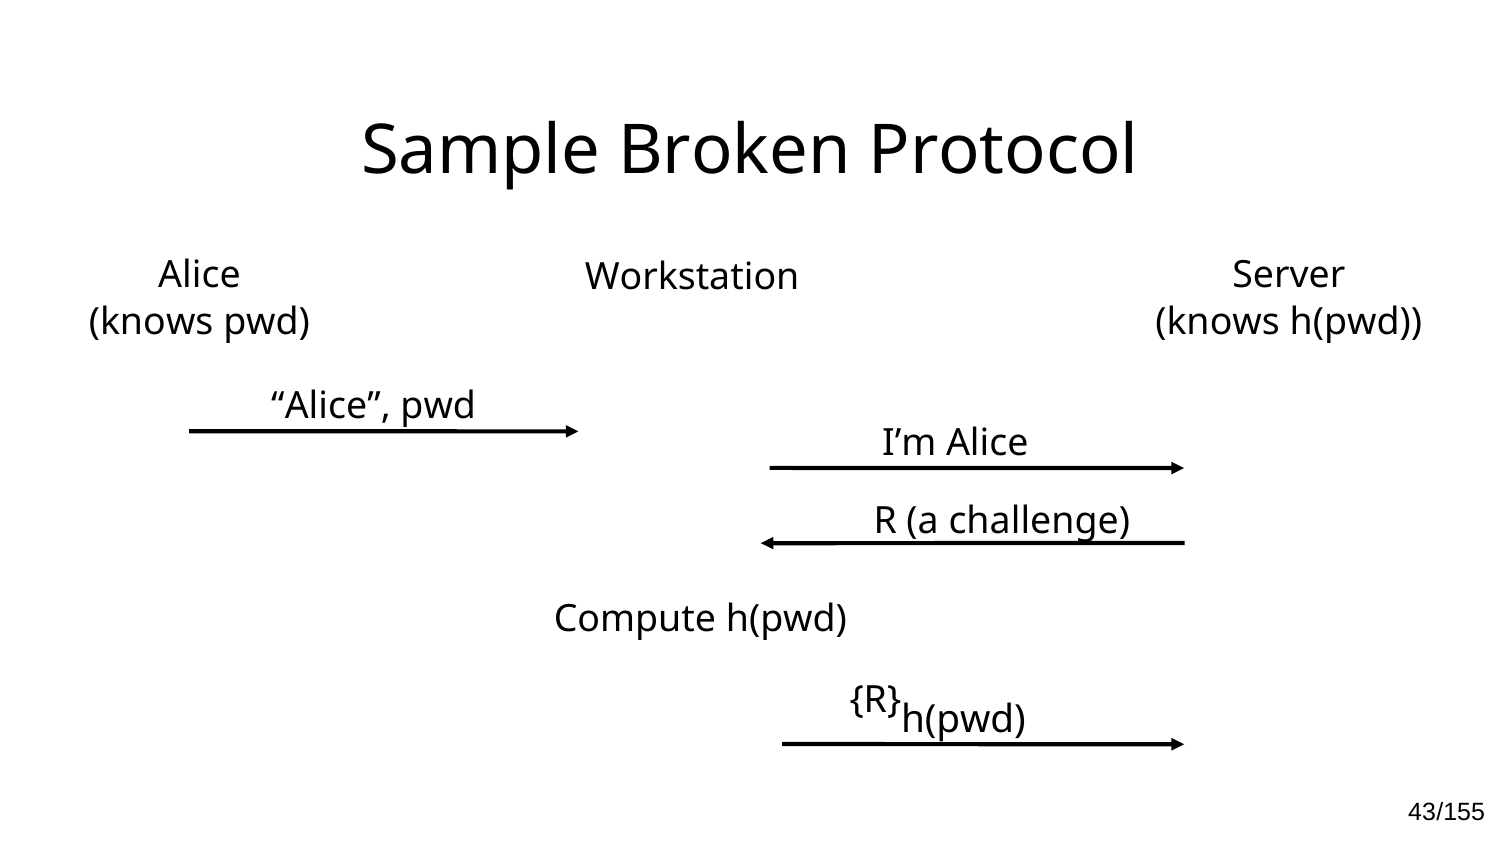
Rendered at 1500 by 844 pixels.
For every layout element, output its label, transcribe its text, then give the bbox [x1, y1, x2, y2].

text_box Alice (knows pwd) [73, 241, 326, 351]
text_box Server (knows h(pwd)) [1140, 241, 1438, 351]
text_box Workstation [569, 243, 816, 305]
text_box Compute h(pwd) [538, 586, 863, 647]
text_box “Alice”, pwd [256, 373, 492, 429]
title Sample Broken Protocol [112, 74, 1388, 216]
text_box {R}h(pwd) [834, 637, 1042, 742]
text_box R (a challenge) [858, 488, 1146, 541]
text_box I’m Alice [867, 409, 1045, 465]
